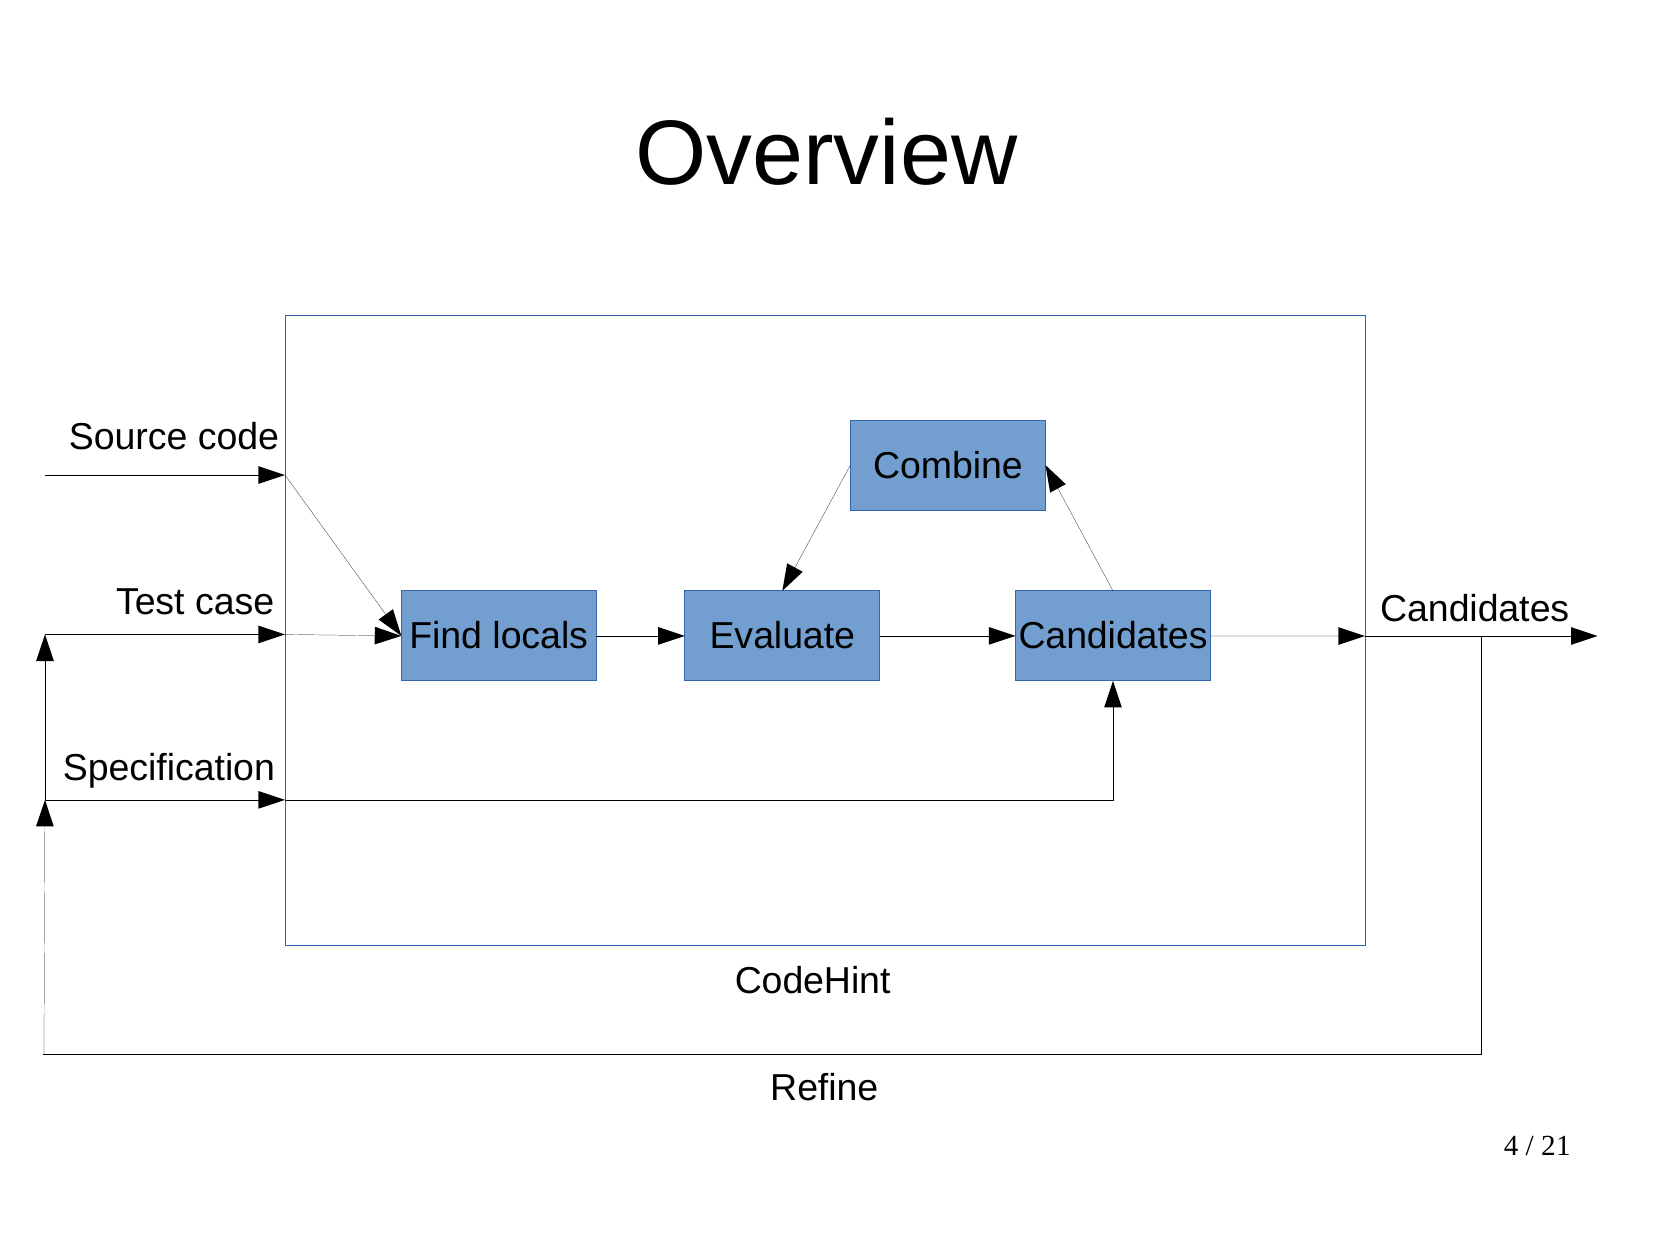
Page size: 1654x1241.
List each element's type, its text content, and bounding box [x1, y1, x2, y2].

text_box Refine [755, 1058, 894, 1116]
text_box Candidates [1015, 590, 1211, 681]
text_box Combine [850, 420, 1046, 511]
text_box Evaluate [684, 590, 880, 681]
title Overview [82, 49, 1571, 257]
text_box Candidates [1365, 580, 1585, 637]
text_box Find locals [401, 590, 597, 681]
text_box Test case [101, 573, 290, 631]
text_box Source code [54, 408, 294, 465]
text_box CodeHint [720, 952, 906, 1010]
text_box Specification [48, 738, 290, 796]
